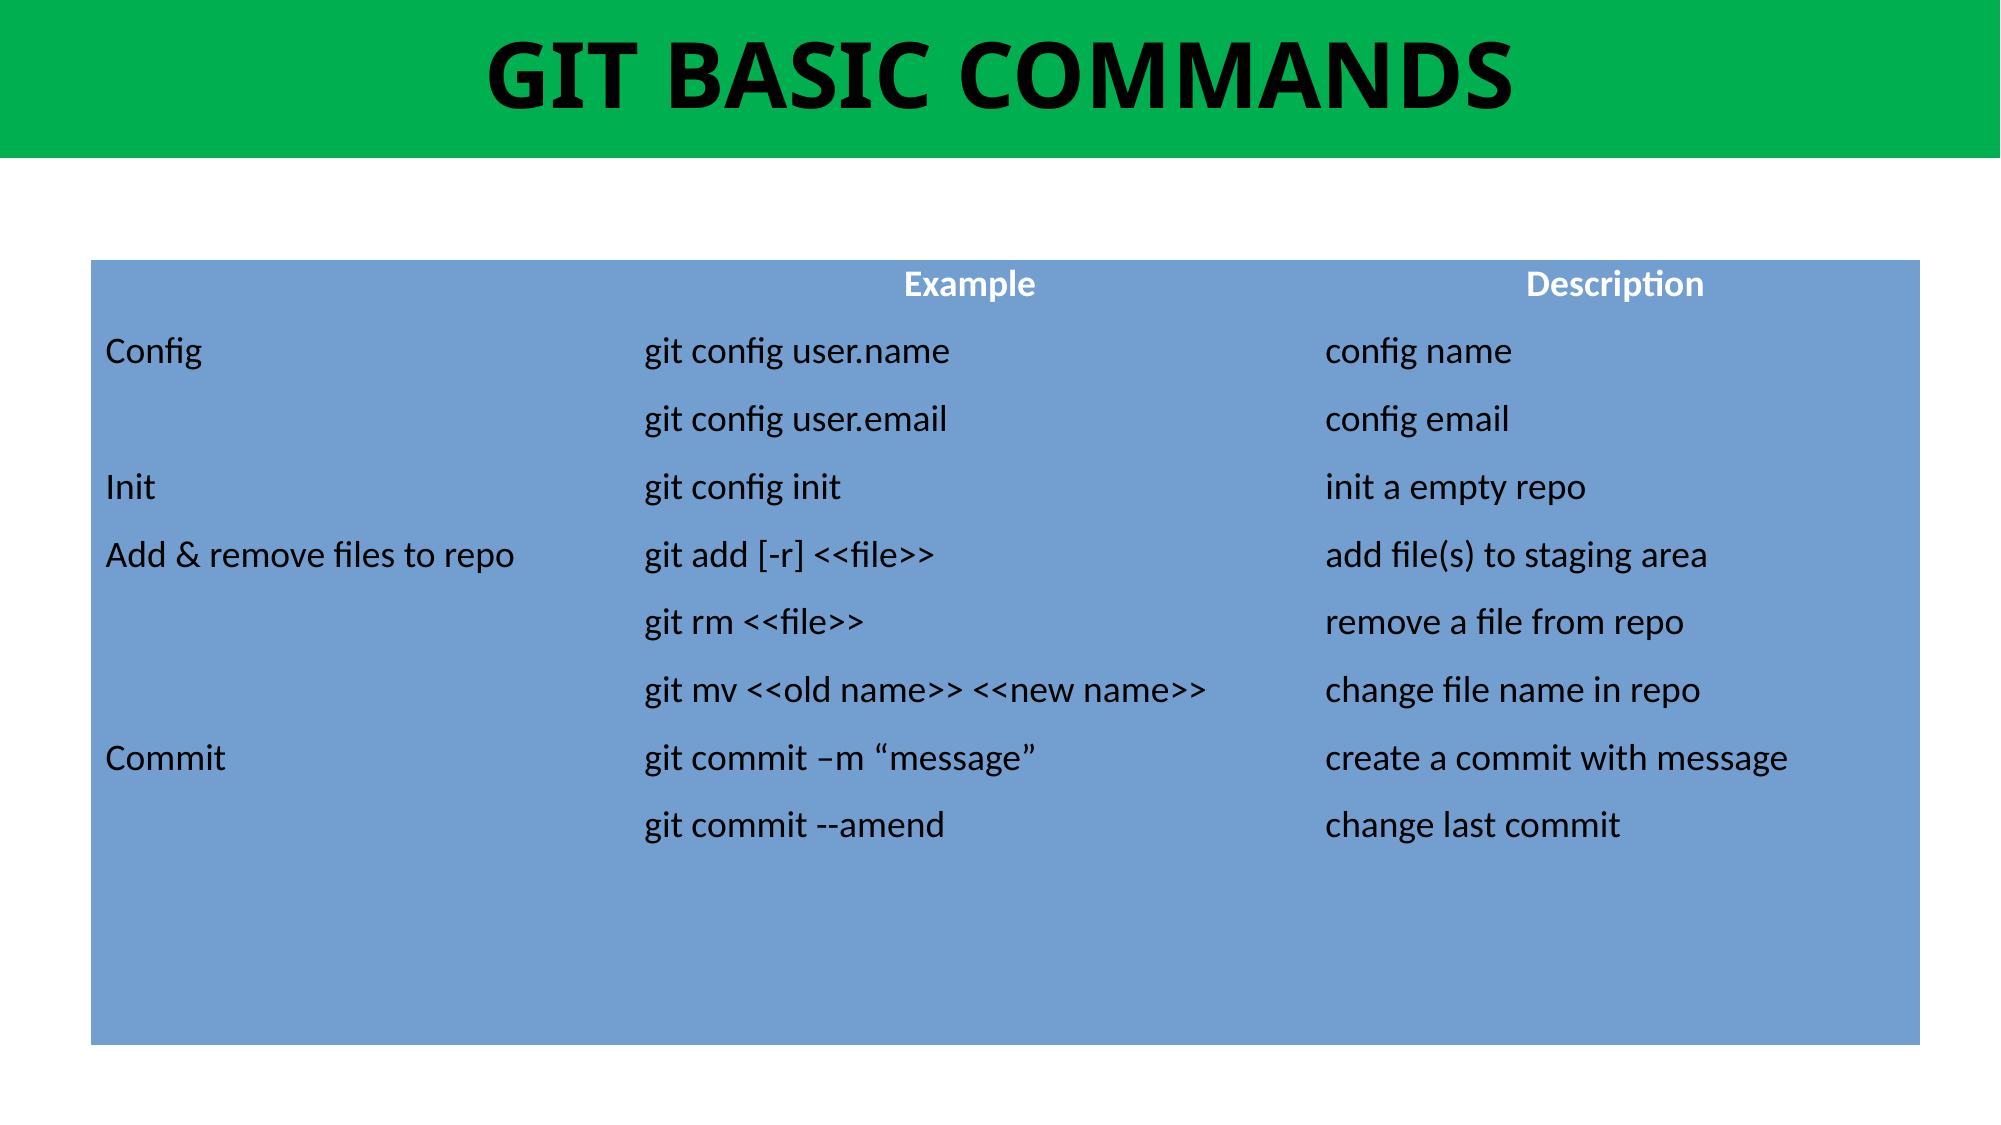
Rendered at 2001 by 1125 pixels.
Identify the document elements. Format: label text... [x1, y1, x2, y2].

table_cell [91, 802, 630, 978]
table_cell Add & remove files to repo [91, 531, 630, 599]
table_cell [1311, 978, 1920, 1045]
table_cell Init [91, 464, 630, 531]
table_cell [630, 978, 1311, 1045]
table_cell change file name in repo [1311, 667, 1920, 735]
table_cell [91, 667, 630, 735]
table_cell Commit [91, 735, 630, 802]
table_cell change last commit [1311, 802, 1920, 978]
table_cell config name [1311, 328, 1920, 396]
table_cell git add [-r] <<file>> [630, 531, 1311, 599]
table_cell git mv <<old name>> <<new name>> [630, 667, 1311, 735]
table_cell [91, 396, 630, 464]
table_cell git config user.email [630, 396, 1311, 464]
table_cell git rm <<file>> [630, 599, 1311, 667]
table_cell add file(s) to staging area [1311, 531, 1920, 599]
table_cell config email [1311, 396, 1920, 464]
table_cell init a empty repo [1311, 464, 1920, 531]
table_cell remove a file from repo [1311, 599, 1920, 667]
table_header Description [1311, 260, 1920, 328]
table_cell git config user.name [630, 328, 1311, 396]
table_cell git commit –m “message” [630, 735, 1311, 802]
table_cell git commit --amend [630, 802, 1311, 978]
table_header Example [630, 260, 1311, 328]
table_cell Config [91, 328, 630, 396]
title GIT BASIC COMMANDS [0, 0, 2000, 158]
table_cell [91, 599, 630, 667]
table_cell git config init [630, 464, 1311, 531]
table_cell [91, 978, 630, 1045]
table_cell create a commit with message [1311, 735, 1920, 802]
table_header [91, 260, 630, 328]
